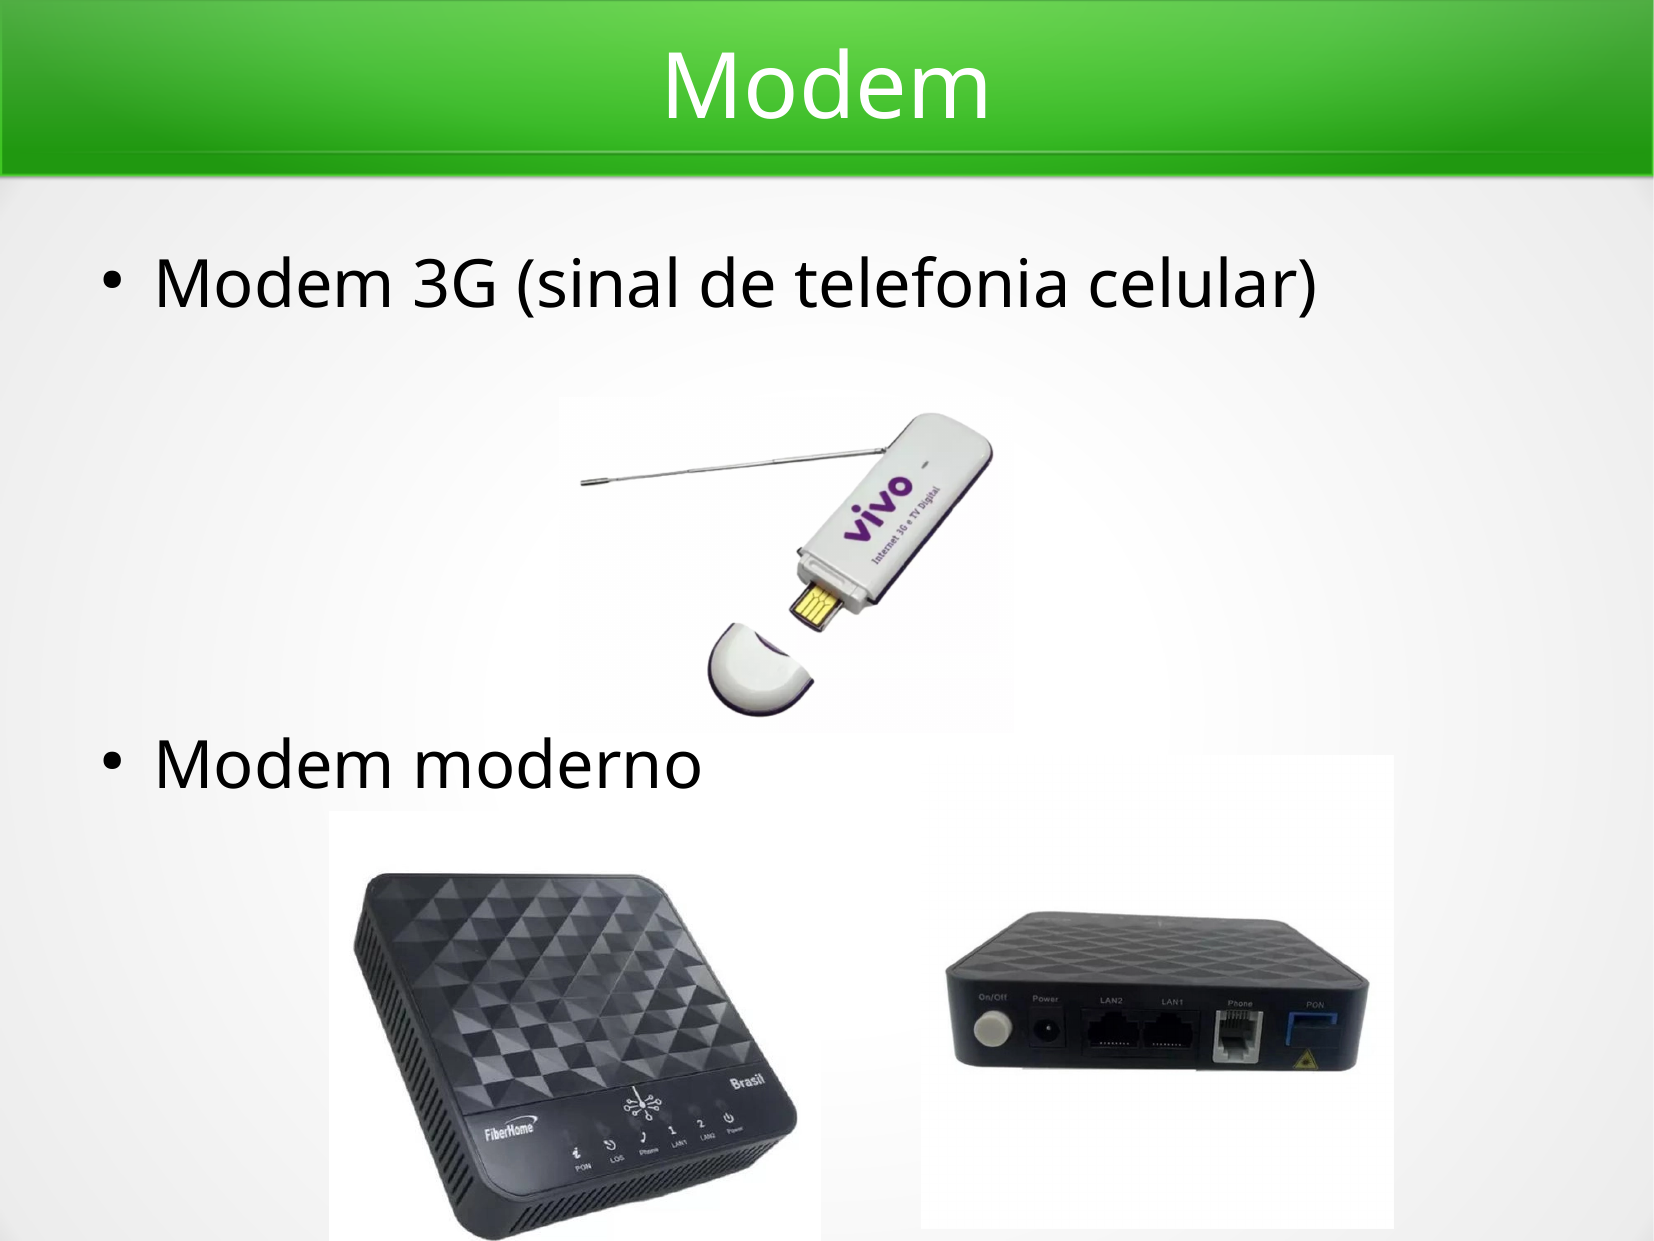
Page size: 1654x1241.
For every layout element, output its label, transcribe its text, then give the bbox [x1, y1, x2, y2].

list Modem 3G (sinal de telefonia celular) Modem moderno [82, 236, 1571, 956]
title Modem [82, 11, 1571, 154]
picture [0, 0, 1654, 1241]
